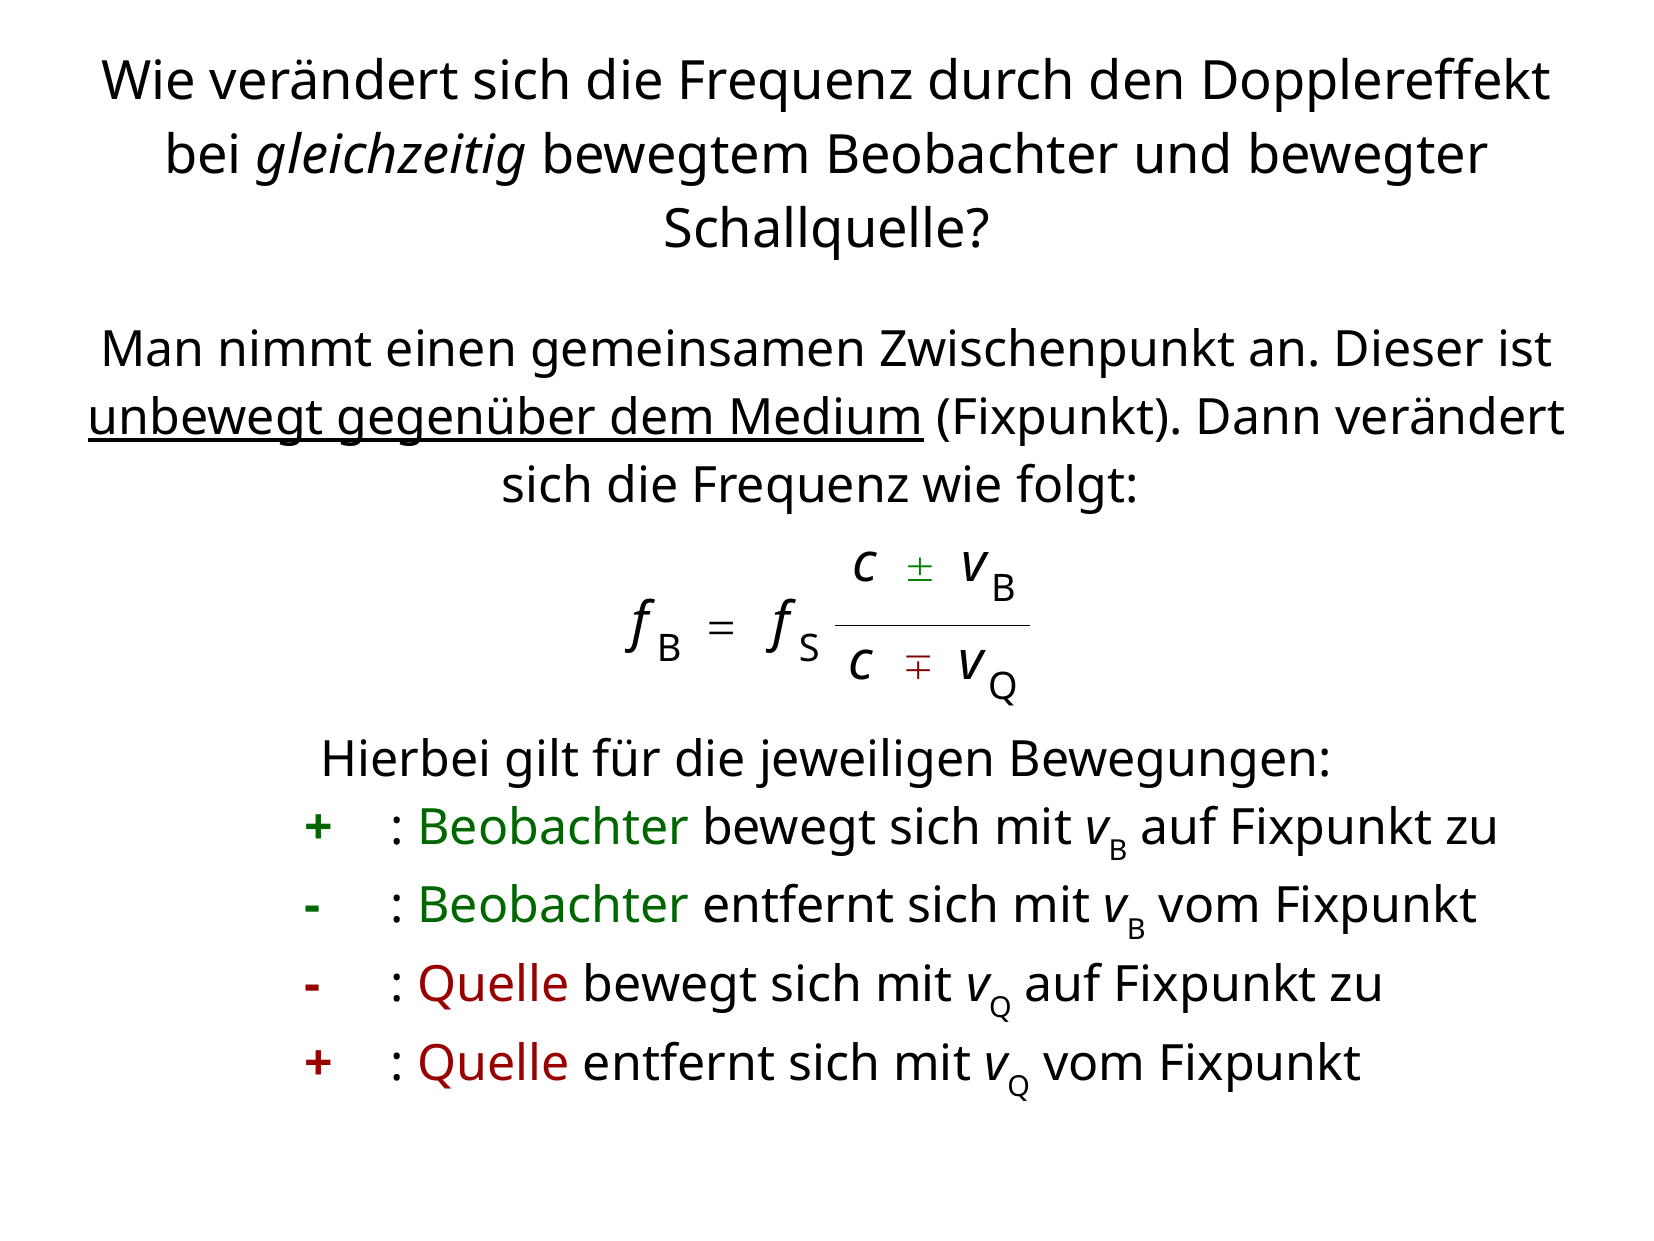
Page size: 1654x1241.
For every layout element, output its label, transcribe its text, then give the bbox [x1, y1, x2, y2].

subtitle Man nimmt einen gemeinsamen Zwischenpunkt an. Dieser ist unbewegt gegenüber dem Medium (Fixpunkt). Dann verändert sich die Frequenz wie folgt: Hierbei gilt für die jeweiligen Bewegungen: + : Beobachter bewegt sich mit vB auf Fixpunkt zu - : Beobachter entfernt sich mit vB vom Fixpunkt - : Quelle bewegt sich mit vQ auf Fixpunkt zu + : Quelle entfernt sich mit vQ vom Fixpunkt [82, 322, 1571, 1096]
chart [614, 529, 1039, 711]
title Wie verändert sich die Frequenz durch den Dopplereffekt bei gleichzeitig bewegtem Beobachter und bewegter Schallquelle? [82, 49, 1571, 257]
